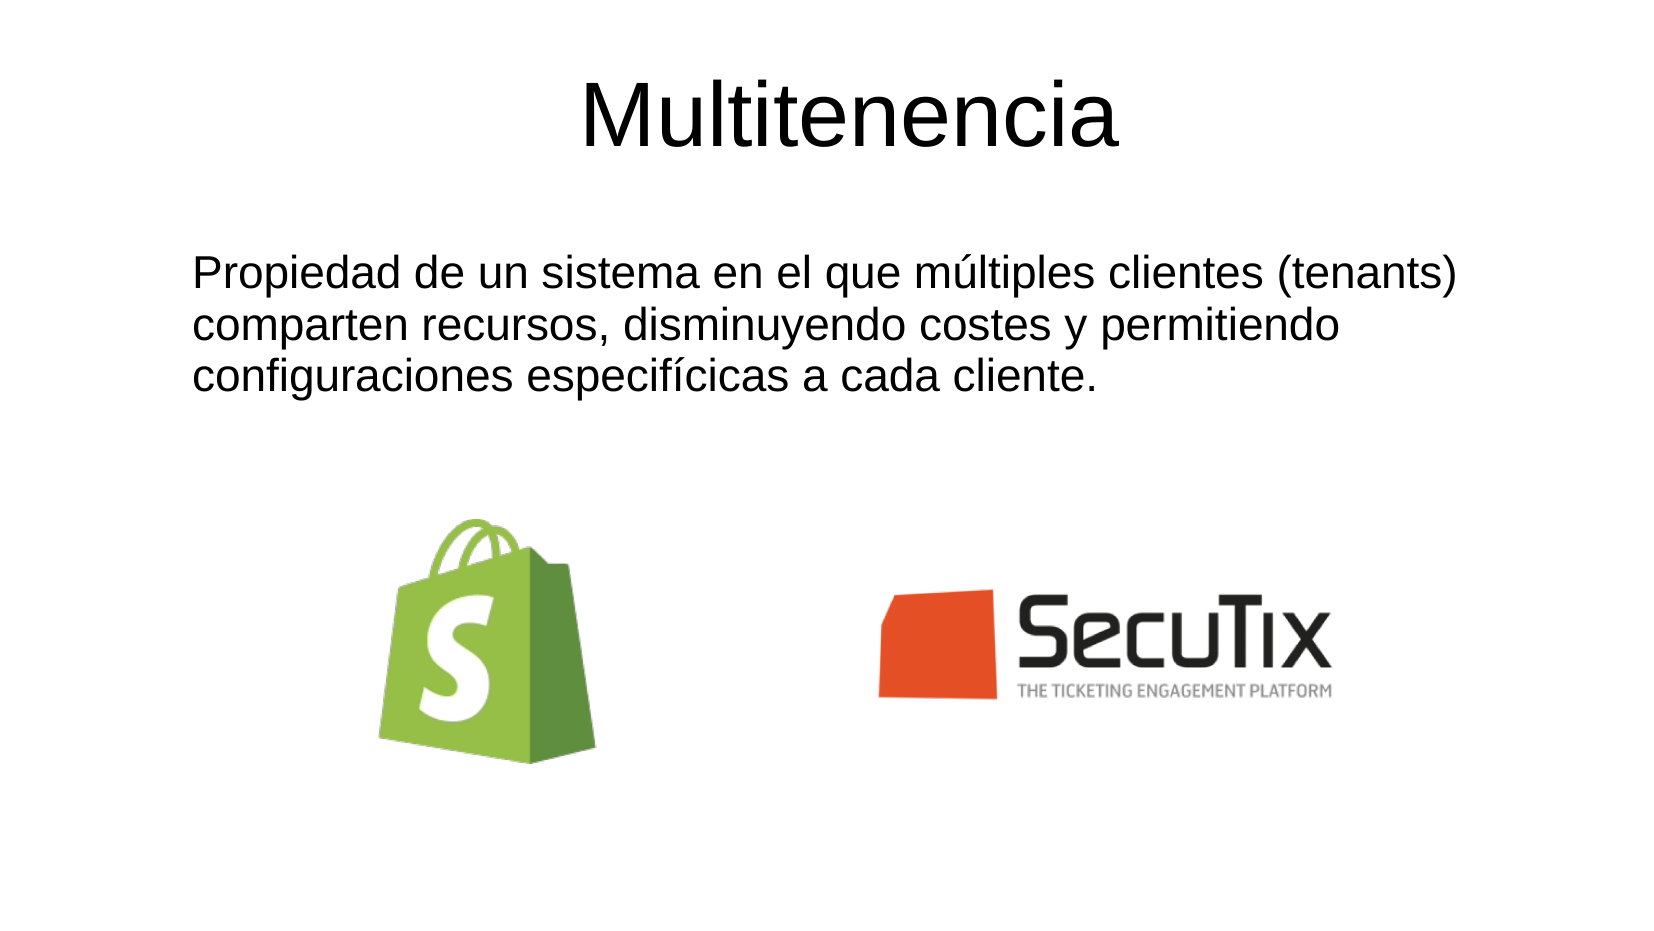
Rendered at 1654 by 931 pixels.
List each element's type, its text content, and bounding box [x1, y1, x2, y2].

picture [365, 519, 611, 764]
list Propiedad de un sistema en el que múltiples clientes (tenants) comparten recursos, disminuyendo costes y permitiendo configuraciones especifícicas a cada cliente. [136, 247, 1487, 405]
title Multitenencia [70, 37, 1559, 193]
picture [845, 498, 1366, 792]
